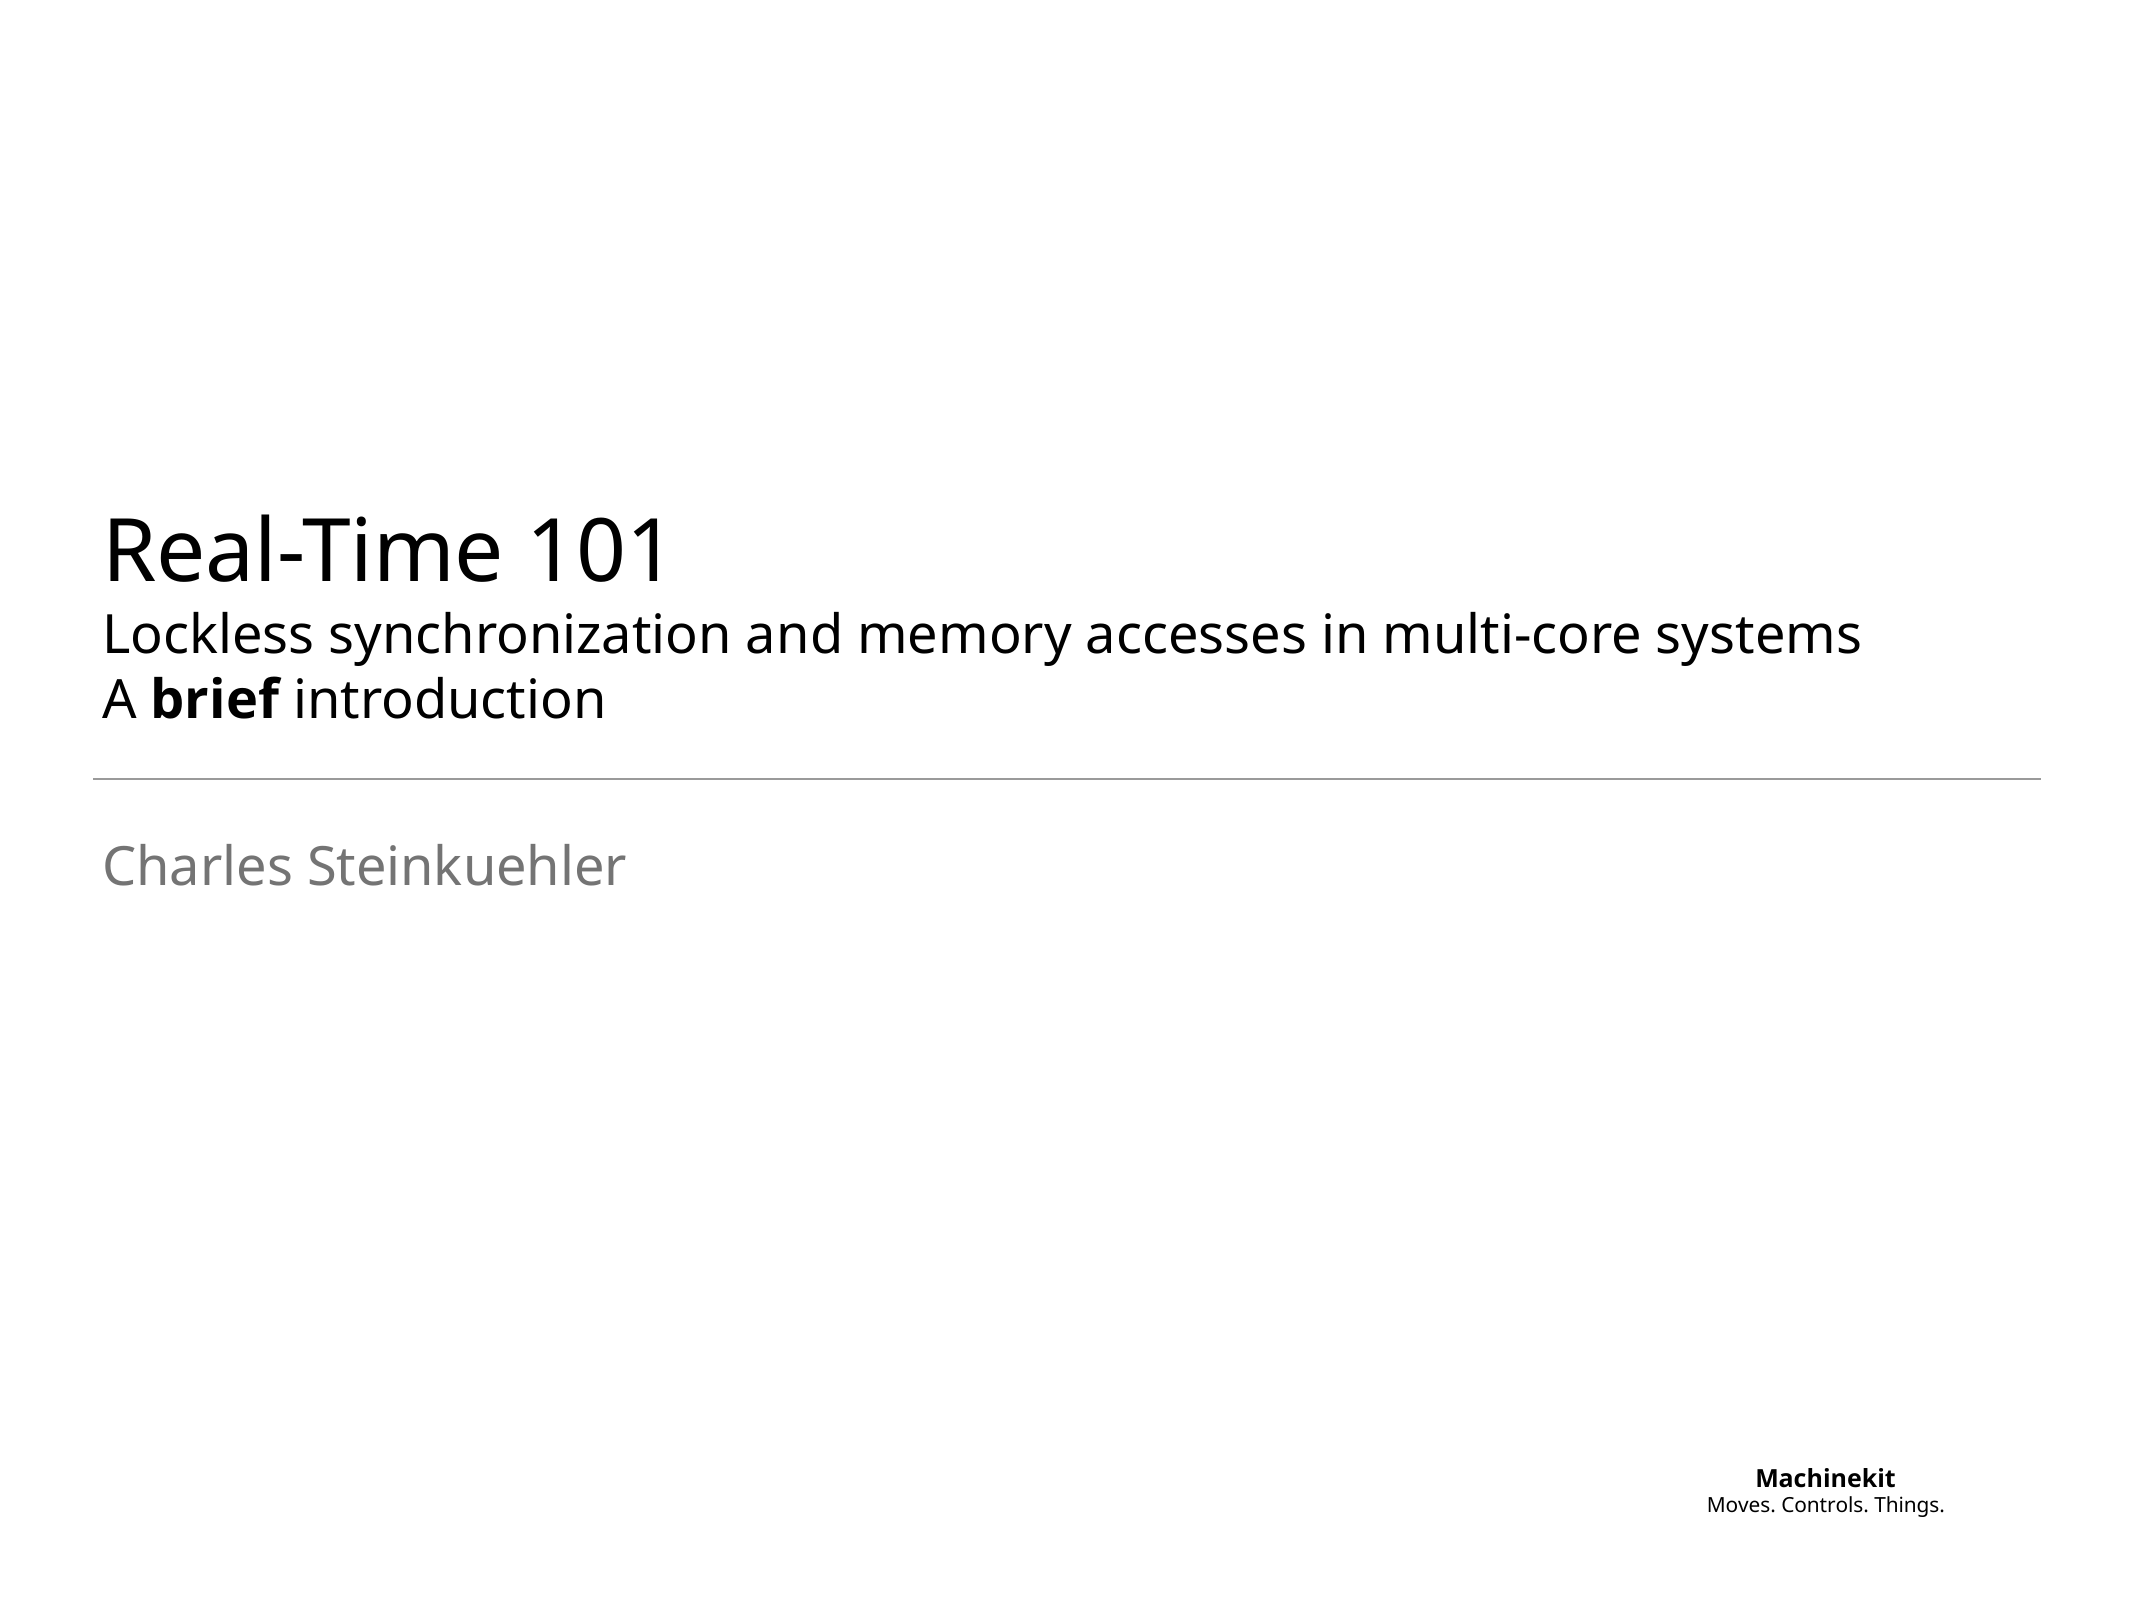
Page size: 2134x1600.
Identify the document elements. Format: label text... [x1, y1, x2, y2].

subtitle Charles Steinkuehler [93, 822, 2040, 990]
title Real-Time 101 Lockless synchronization and memory accesses in multi-core systems A brief introduction [93, 216, 2040, 738]
